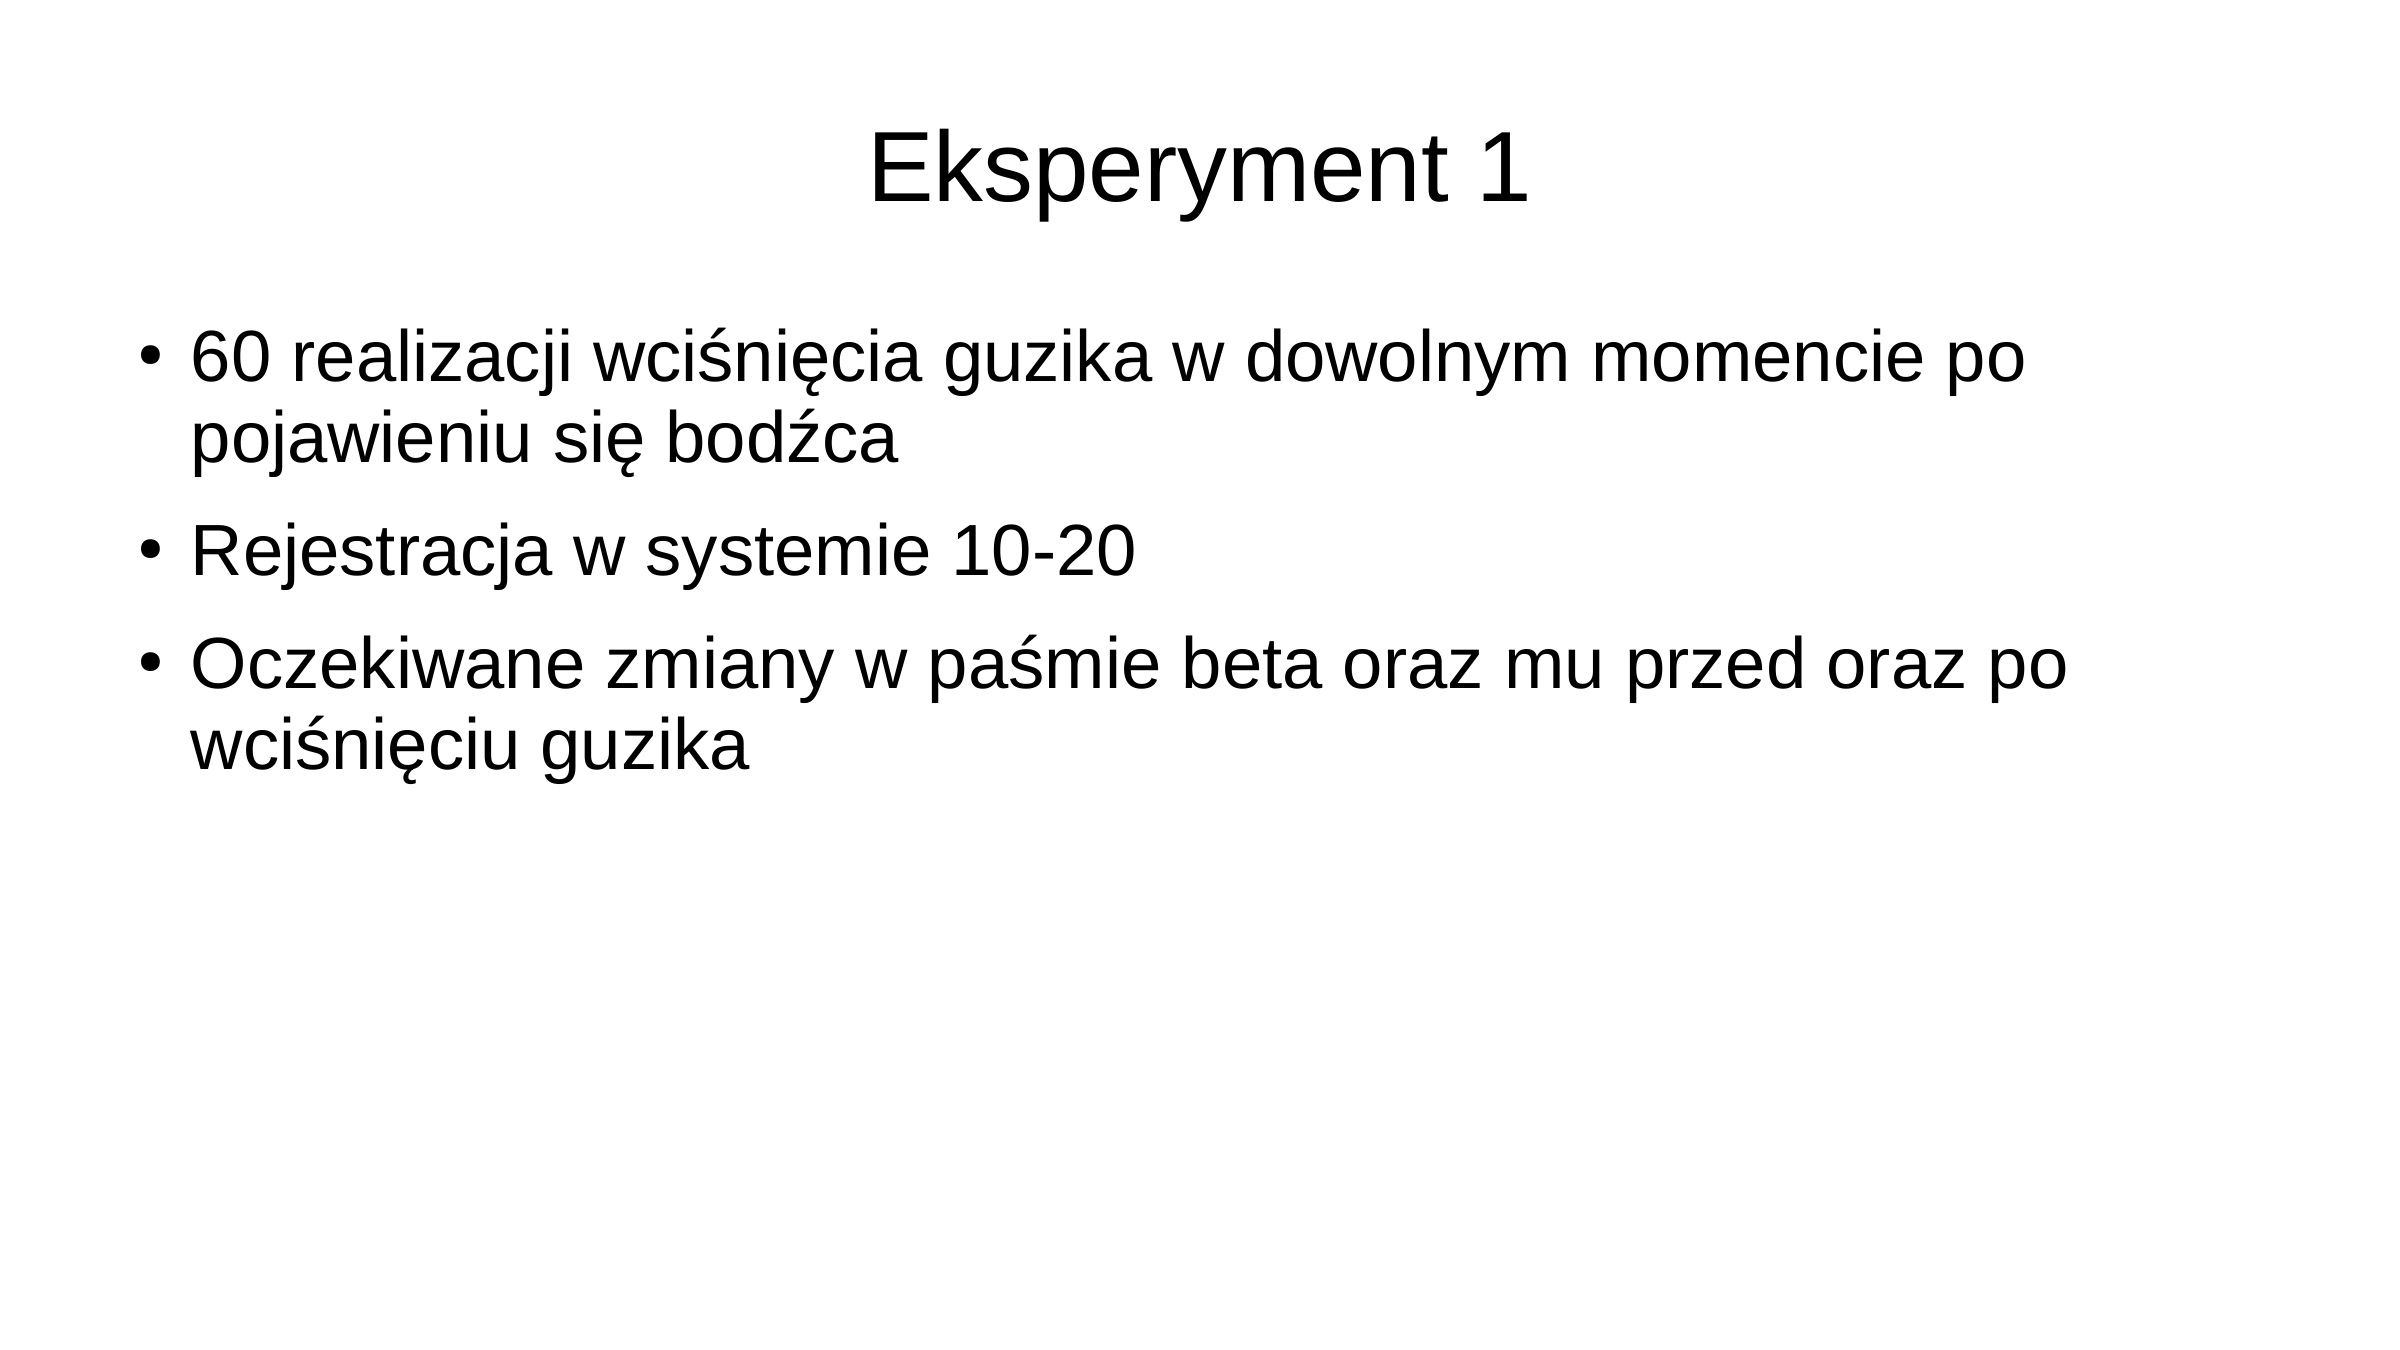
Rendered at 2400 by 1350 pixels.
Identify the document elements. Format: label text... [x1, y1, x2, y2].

list 60 realizacji wciśnięcia guzika w dowolnym momencie po pojawieniu się bodźca Rejestracja w systemie 10-20 Oczekiwane zmiany w paśmie beta oraz mu przed oraz po wciśnięciu guzika [120, 315, 2232, 1099]
title Eksperyment 1 [120, 53, 2280, 280]
